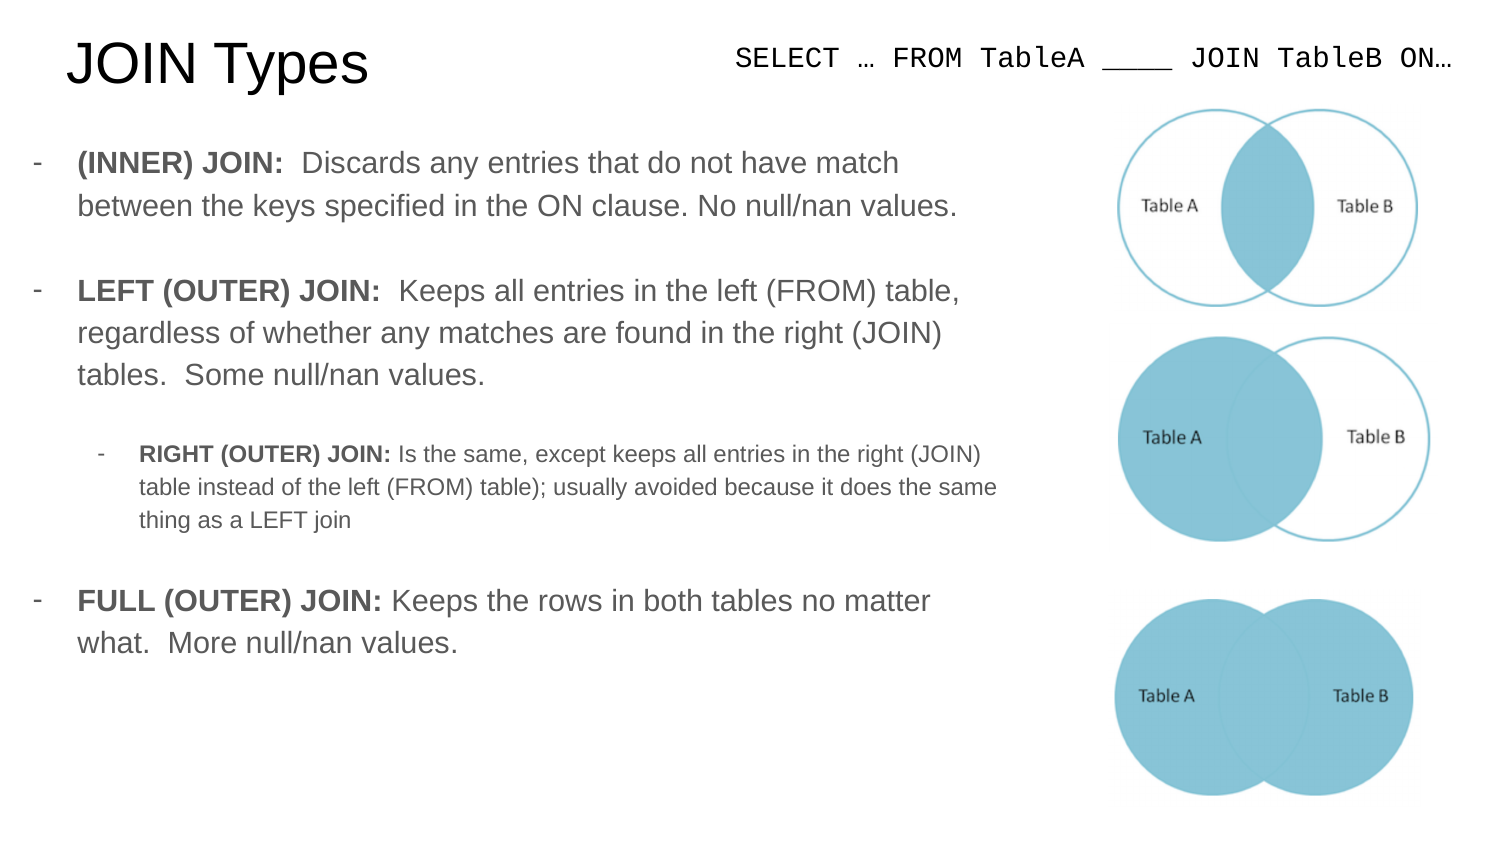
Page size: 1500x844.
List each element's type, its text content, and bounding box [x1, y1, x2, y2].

picture [1109, 323, 1438, 552]
picture [1108, 589, 1421, 807]
title JOIN Types [51, 10, 1449, 113]
list (INNER) JOIN: Discards any entries that do not have match between the keys specified in the ON clause. No null/nan values. LEFT (OUTER) JOIN: Keeps all entries in the left (FROM) table, regardless of whether any matches are found in the right (JOIN) tables. Some null/nan values. RIGHT (OUTER) JOIN: Is the same, except keeps all entries in the right (JOIN) table instead of the left (FROM) table); usually avoided because it does the same thing as a LEFT join FULL (OUTER) JOIN: Keeps the rows in both tables no matter what. More null/nan values. [1, 122, 1027, 684]
picture [1114, 104, 1421, 311]
text_box SELECT … FROM TableA ____ JOIN TableB ON… [704, 22, 1500, 148]
